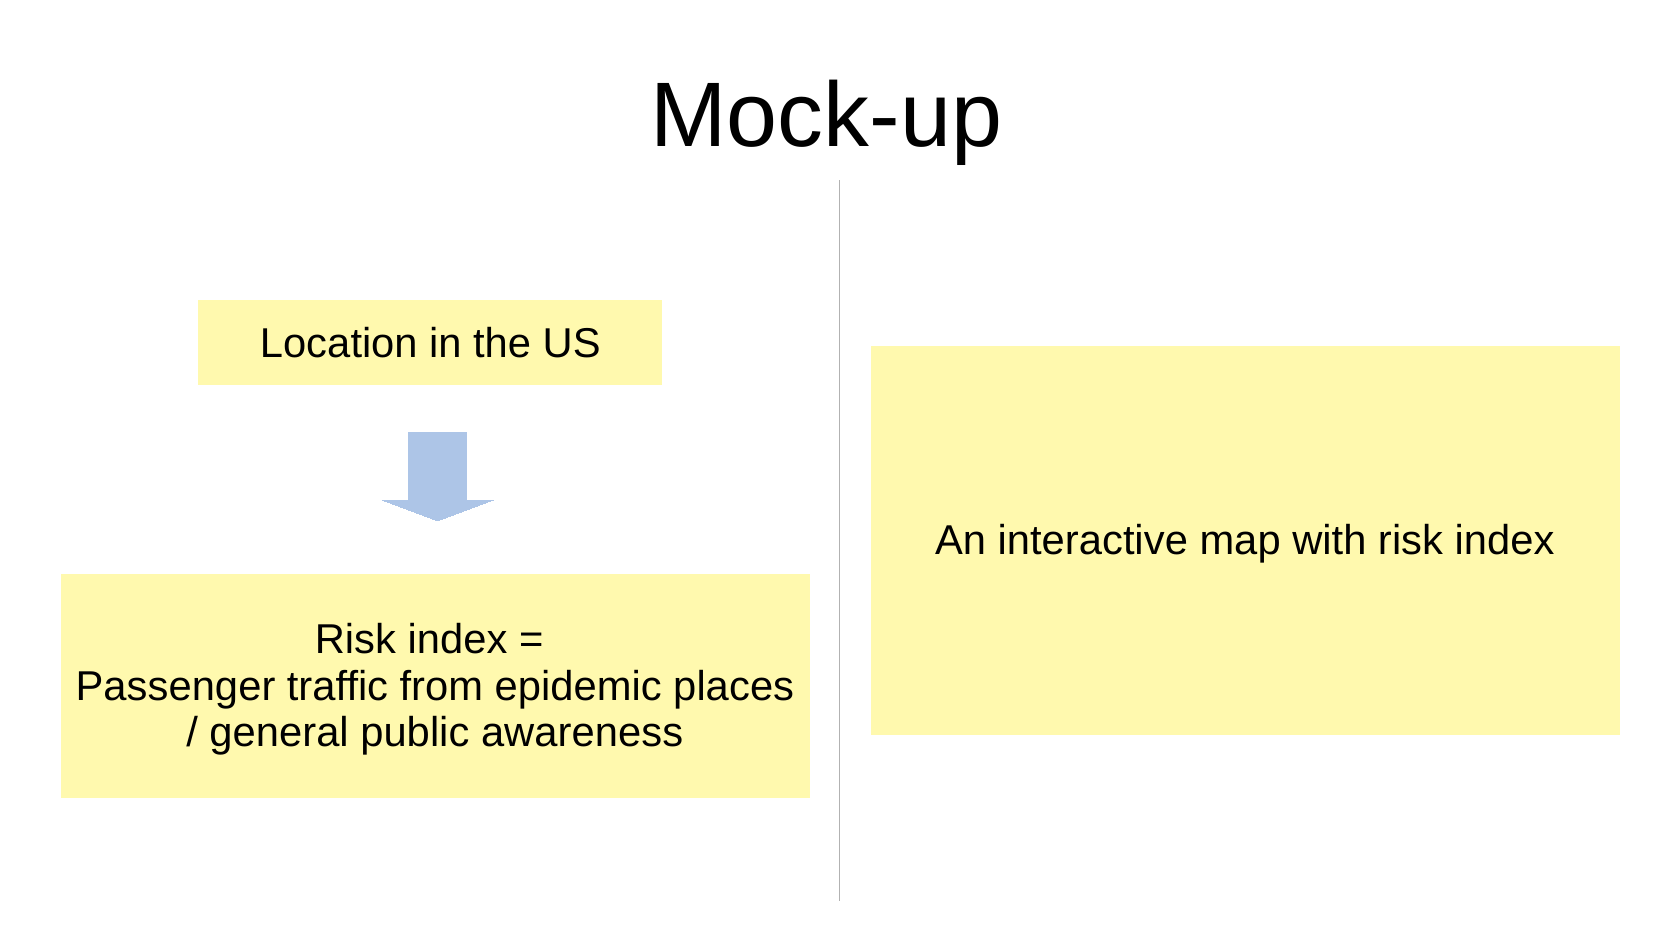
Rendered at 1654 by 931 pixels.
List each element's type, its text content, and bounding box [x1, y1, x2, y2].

text_box Location in the US [197, 299, 663, 386]
text_box An interactive map with risk index [870, 345, 1621, 736]
text_box Risk index = Passenger traffic from epidemic places / general public awareness [60, 573, 811, 799]
text_box [377, 431, 498, 522]
title Mock-up [82, 37, 1571, 193]
